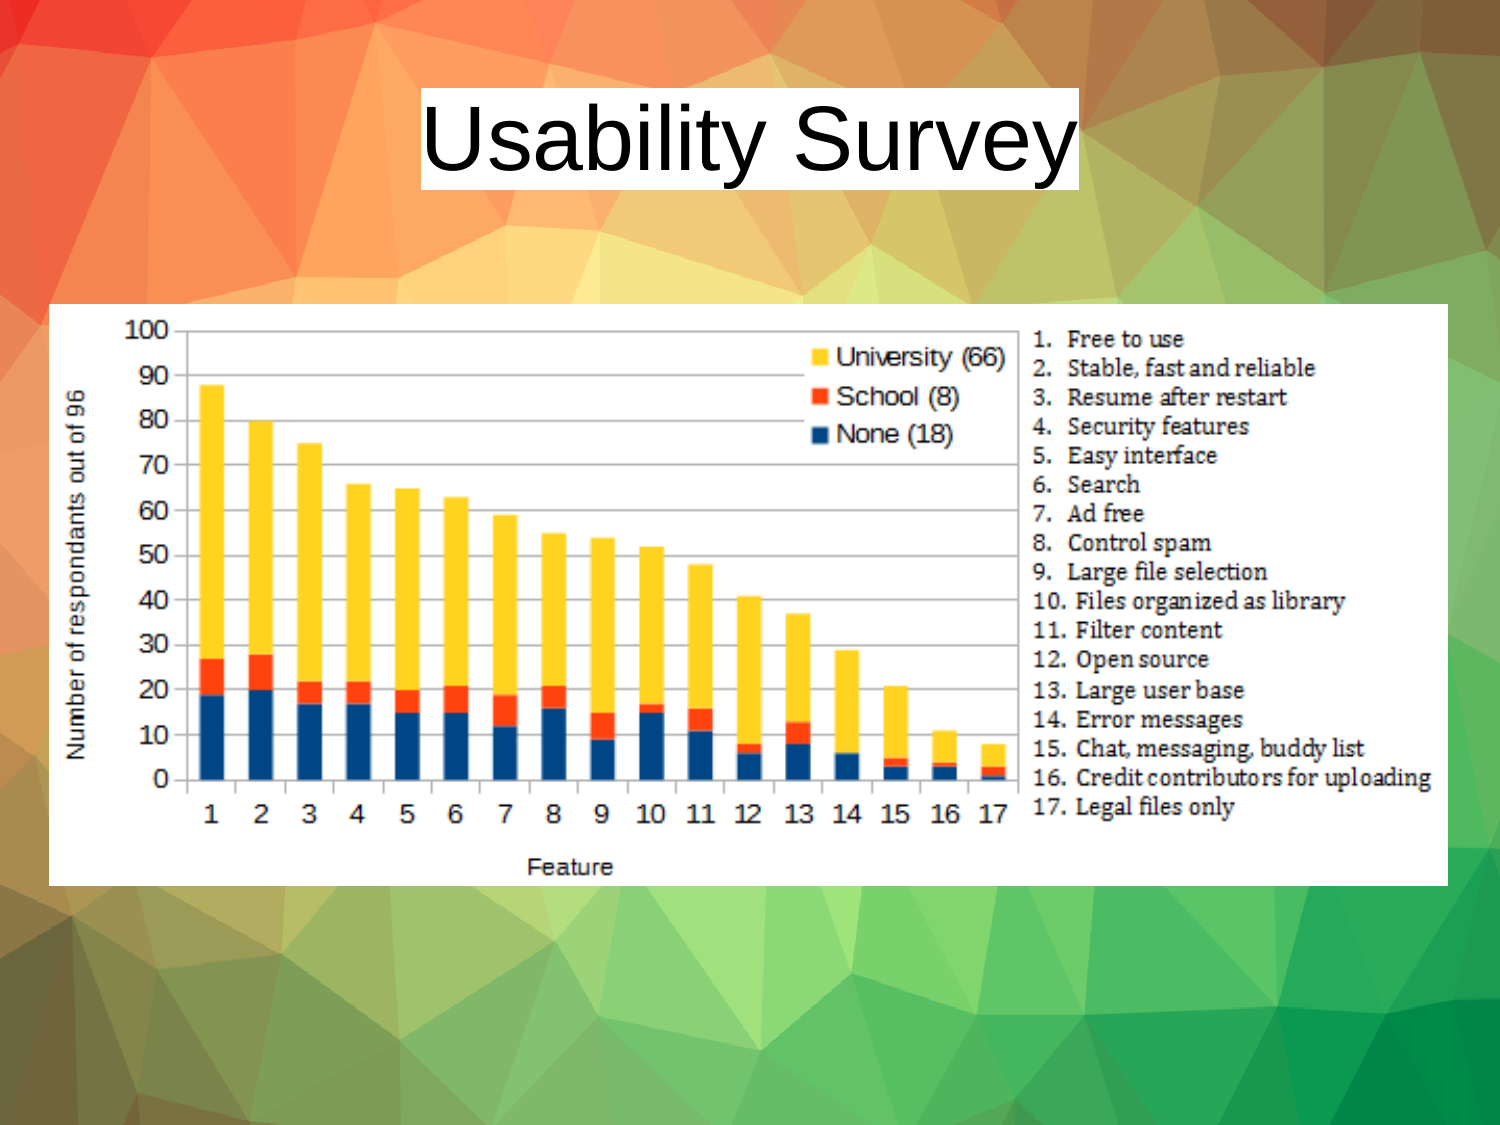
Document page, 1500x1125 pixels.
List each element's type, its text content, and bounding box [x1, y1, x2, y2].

title Usability Survey [75, 45, 1426, 233]
picture [0, 0, 1500, 1125]
